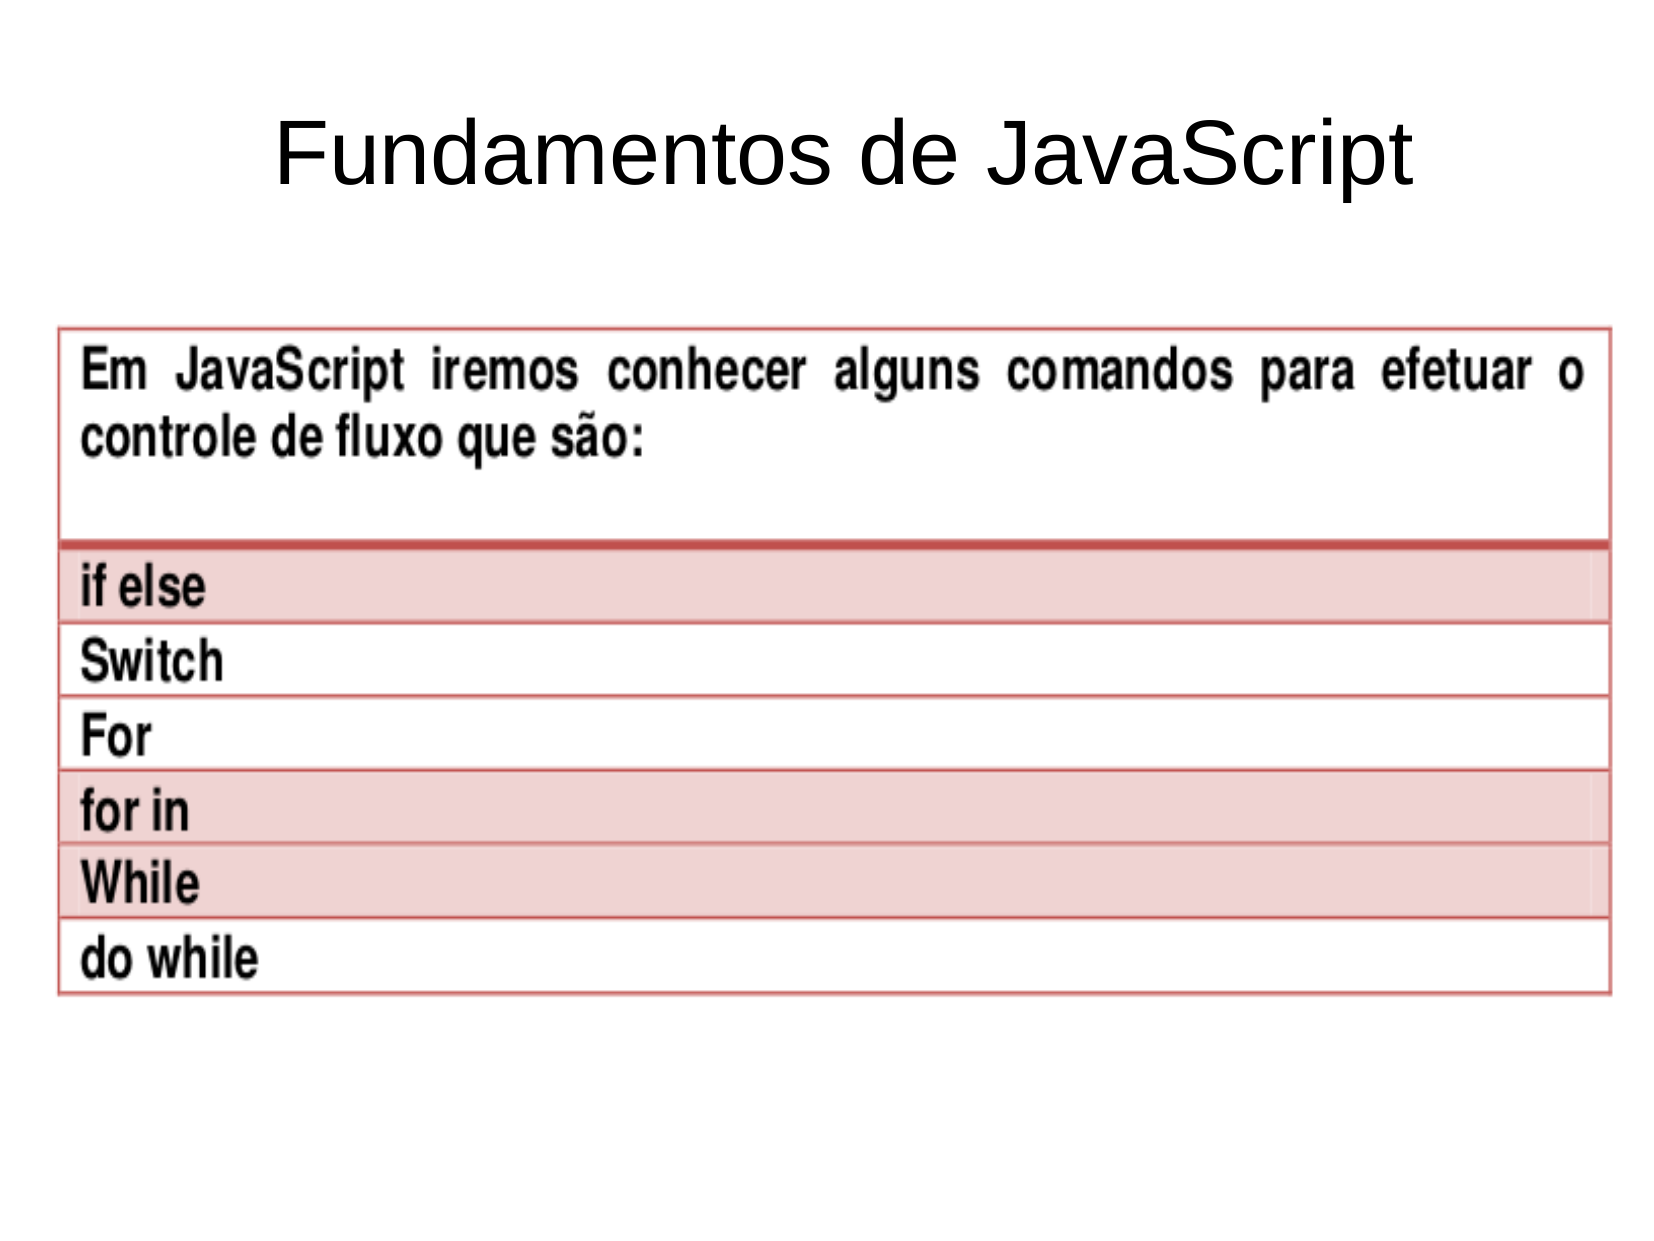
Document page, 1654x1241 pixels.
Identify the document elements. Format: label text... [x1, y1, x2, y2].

picture [46, 315, 1623, 1008]
title Fundamentos de JavaScript [82, 49, 1571, 257]
